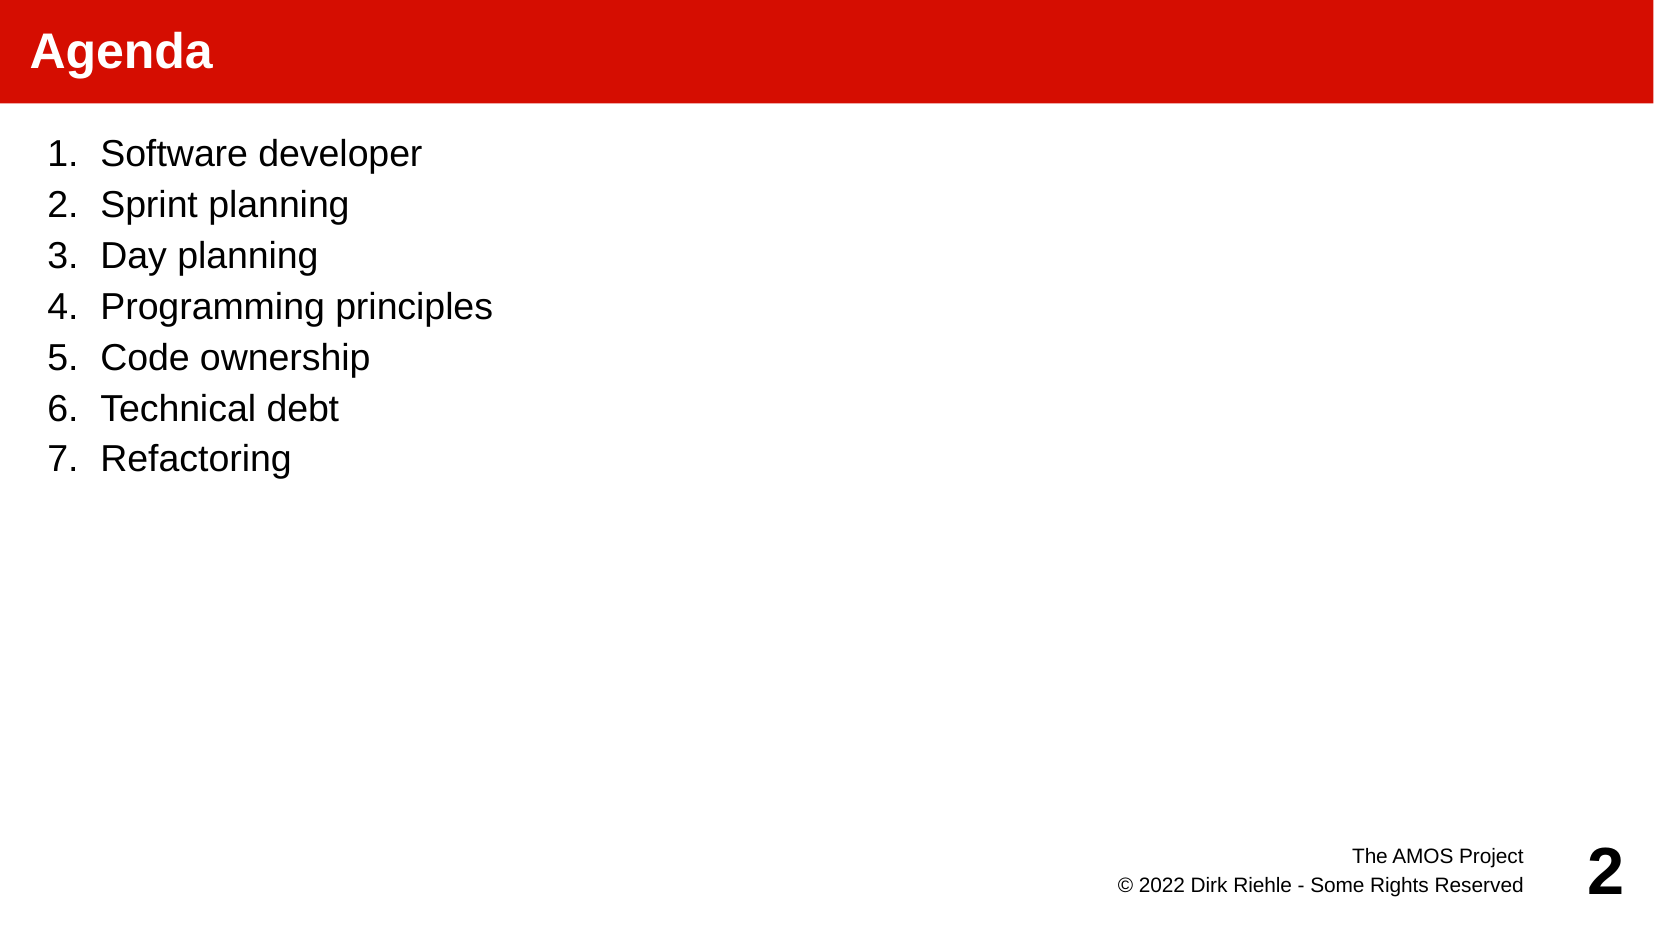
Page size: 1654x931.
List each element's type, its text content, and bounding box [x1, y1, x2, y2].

title Agenda [0, 0, 1654, 104]
list Software developer Sprint planning Day planning Programming principles Code ownership Technical debt Refactoring [29, 132, 1625, 813]
